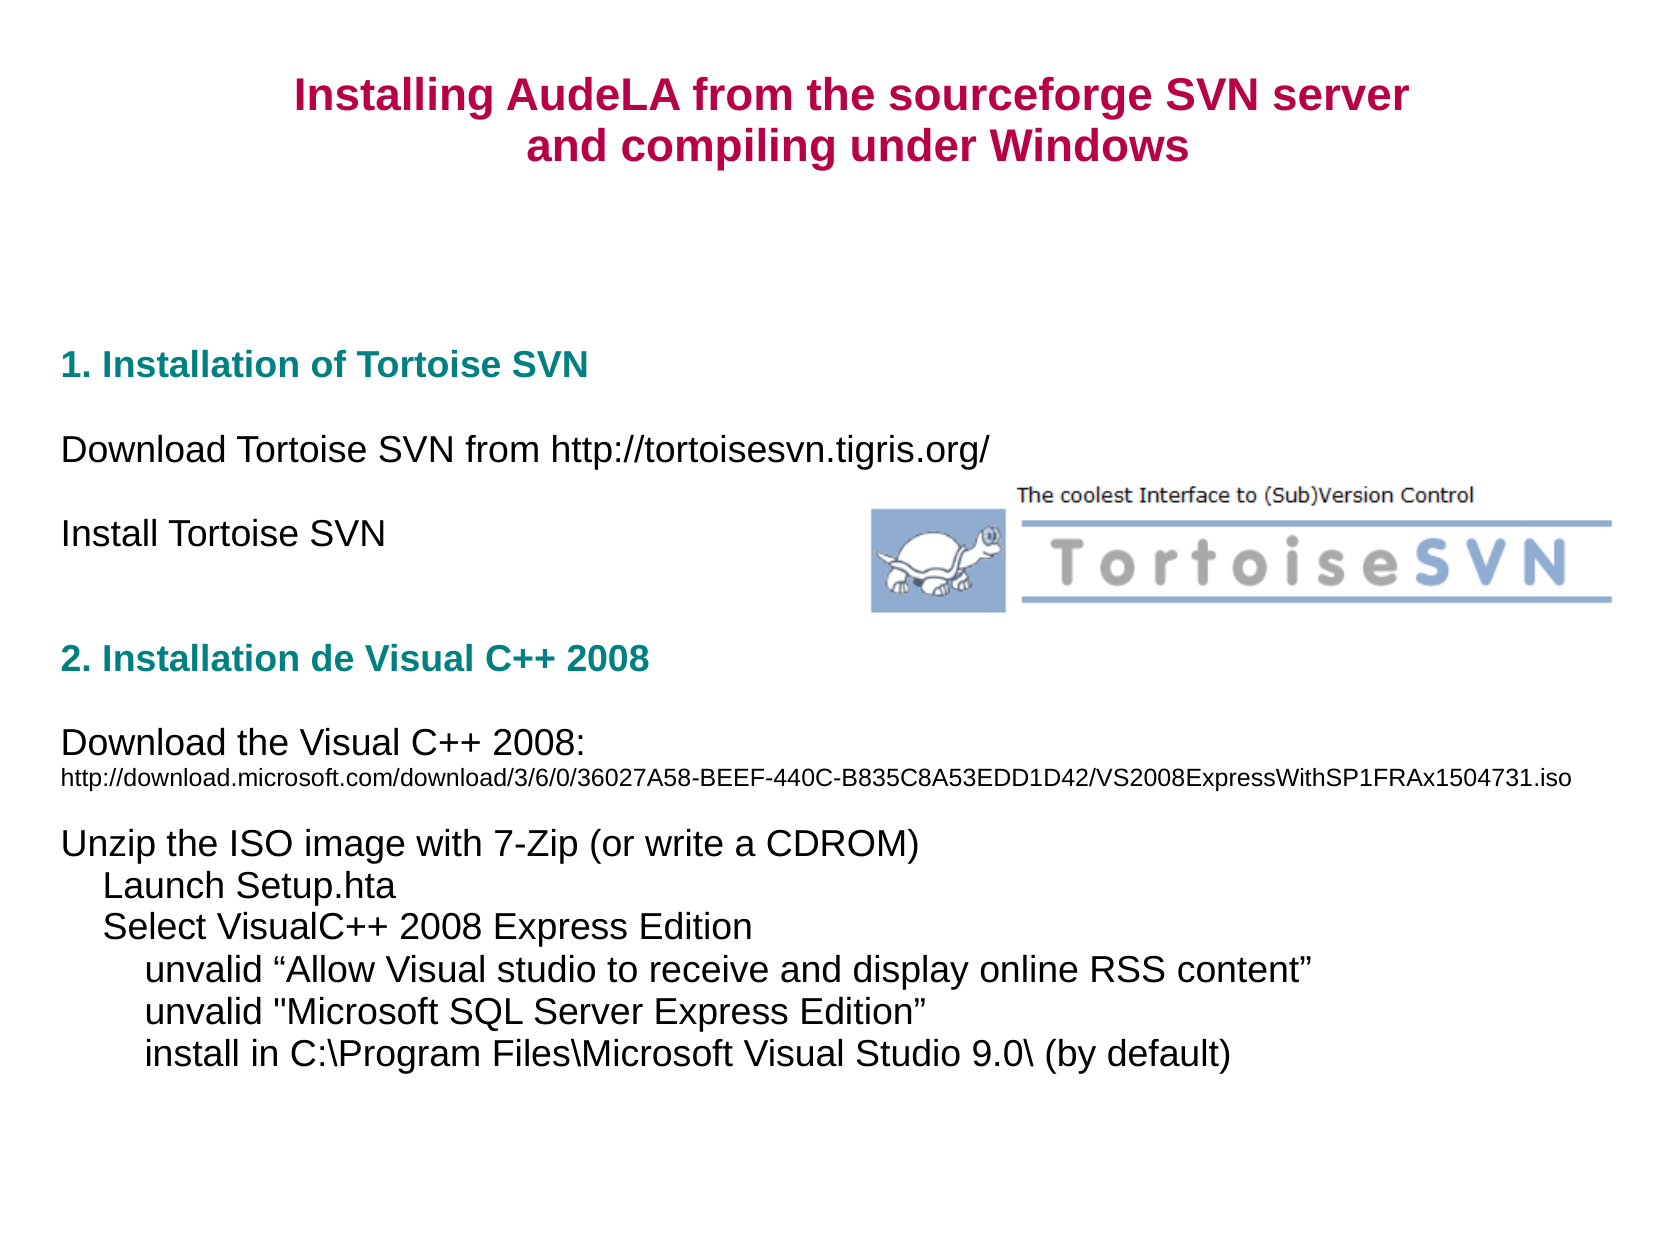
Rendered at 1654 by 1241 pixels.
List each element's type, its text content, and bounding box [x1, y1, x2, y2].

picture [849, 472, 1625, 621]
text_box 1. Installation of Tortoise SVN Download Tortoise SVN from http://tortoisesvn.tigris.org/ Install Tortoise SVN 2. Installation de Visual C++ 2008 Download the Visual C++ 2008: http://download.microsoft.com/download/3/6/0/36027A58-BEEF-440C-B835C8A53EDD1D42/VS2008ExpressWithSP1FRAx1504731.iso Unzip the ISO image with 7-Zip (or write a CDROM) Launch Setup.hta Select VisualC++ 2008 Express Edition unvalid “Allow Visual studio to receive and display online RSS content” unvalid "Microsoft SQL Server Express Edition” install in C:\Program Files\Microsoft Visual Studio 9.0\ (by default) [45, 336, 1592, 1119]
text_box Installing AudeLA from the sourceforge SVN server and compiling under Windows [279, 61, 1439, 181]
